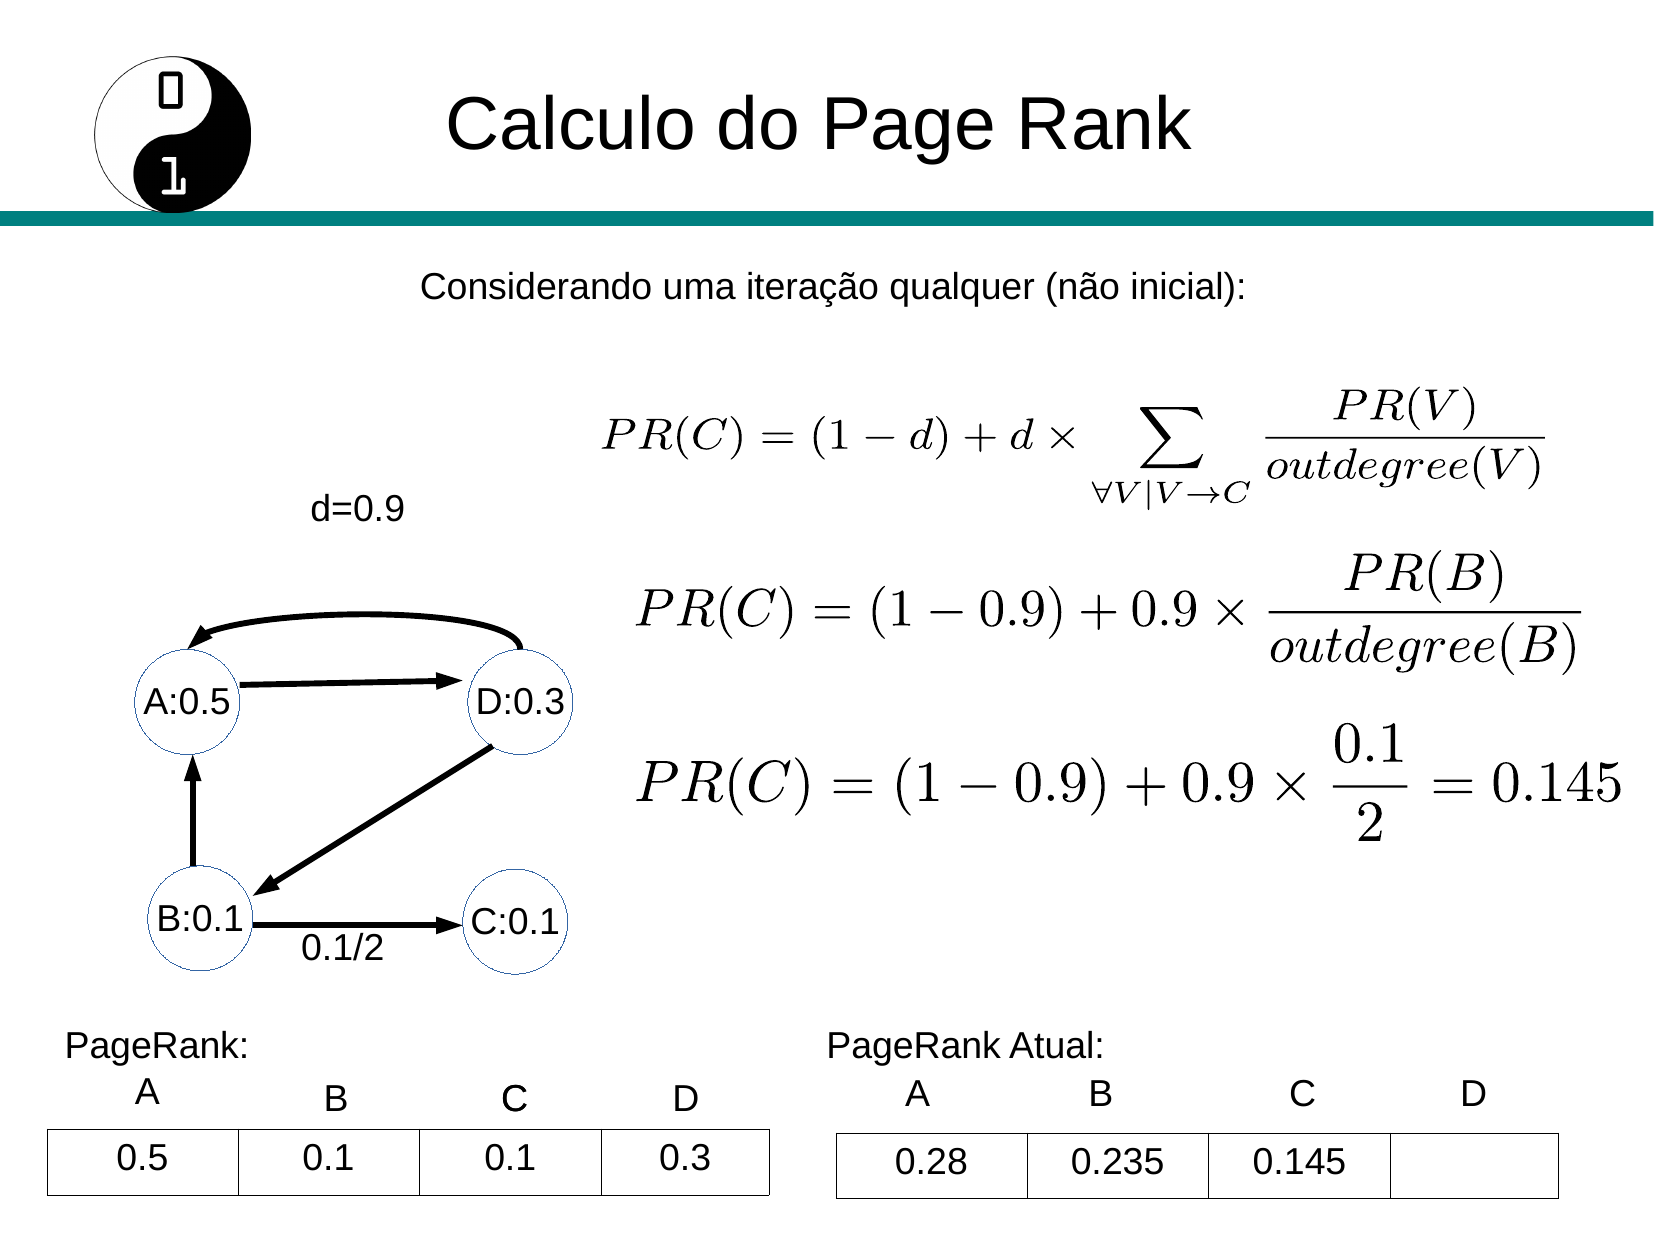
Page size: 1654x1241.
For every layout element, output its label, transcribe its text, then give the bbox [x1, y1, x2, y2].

text_box D:0.3 [467, 649, 573, 755]
text_box A [120, 1075, 175, 1121]
picture [94, 56, 251, 213]
table_header 0.28 [837, 1134, 1027, 1198]
text_box A [890, 1075, 946, 1122]
text_box PageRank Atual: [811, 1017, 1120, 1075]
text_box C:0.1 [462, 869, 568, 975]
text_box [633, 550, 1582, 676]
text_box B [1073, 1065, 1129, 1122]
table_header 0.235 [1028, 1134, 1208, 1198]
text_box [599, 386, 1546, 511]
text_box D [657, 1069, 713, 1127]
table_header 0.5 [48, 1130, 238, 1195]
text_box D [1445, 1065, 1501, 1122]
title Calculo do Page Rank [0, 19, 1654, 211]
text_box B [309, 1069, 364, 1127]
table_header 0.1 [420, 1130, 601, 1195]
table_header [1391, 1134, 1558, 1198]
text_box 0.1/2 [286, 919, 400, 976]
text_box C [1274, 1065, 1329, 1122]
text_box C [486, 1069, 541, 1127]
text_box A:0.5 [134, 649, 240, 755]
table_header 0.3 [602, 1130, 769, 1195]
text_box [633, 722, 1624, 842]
text_box Considerando uma iteração qualquer (não inicial): [405, 258, 1262, 316]
table_header 0.145 [1209, 1134, 1390, 1198]
table_header 0.1 [239, 1130, 419, 1195]
text_box PageRank: [49, 1017, 265, 1075]
text_box d=0.9 [295, 480, 421, 537]
text_box B:0.1 [147, 865, 253, 971]
